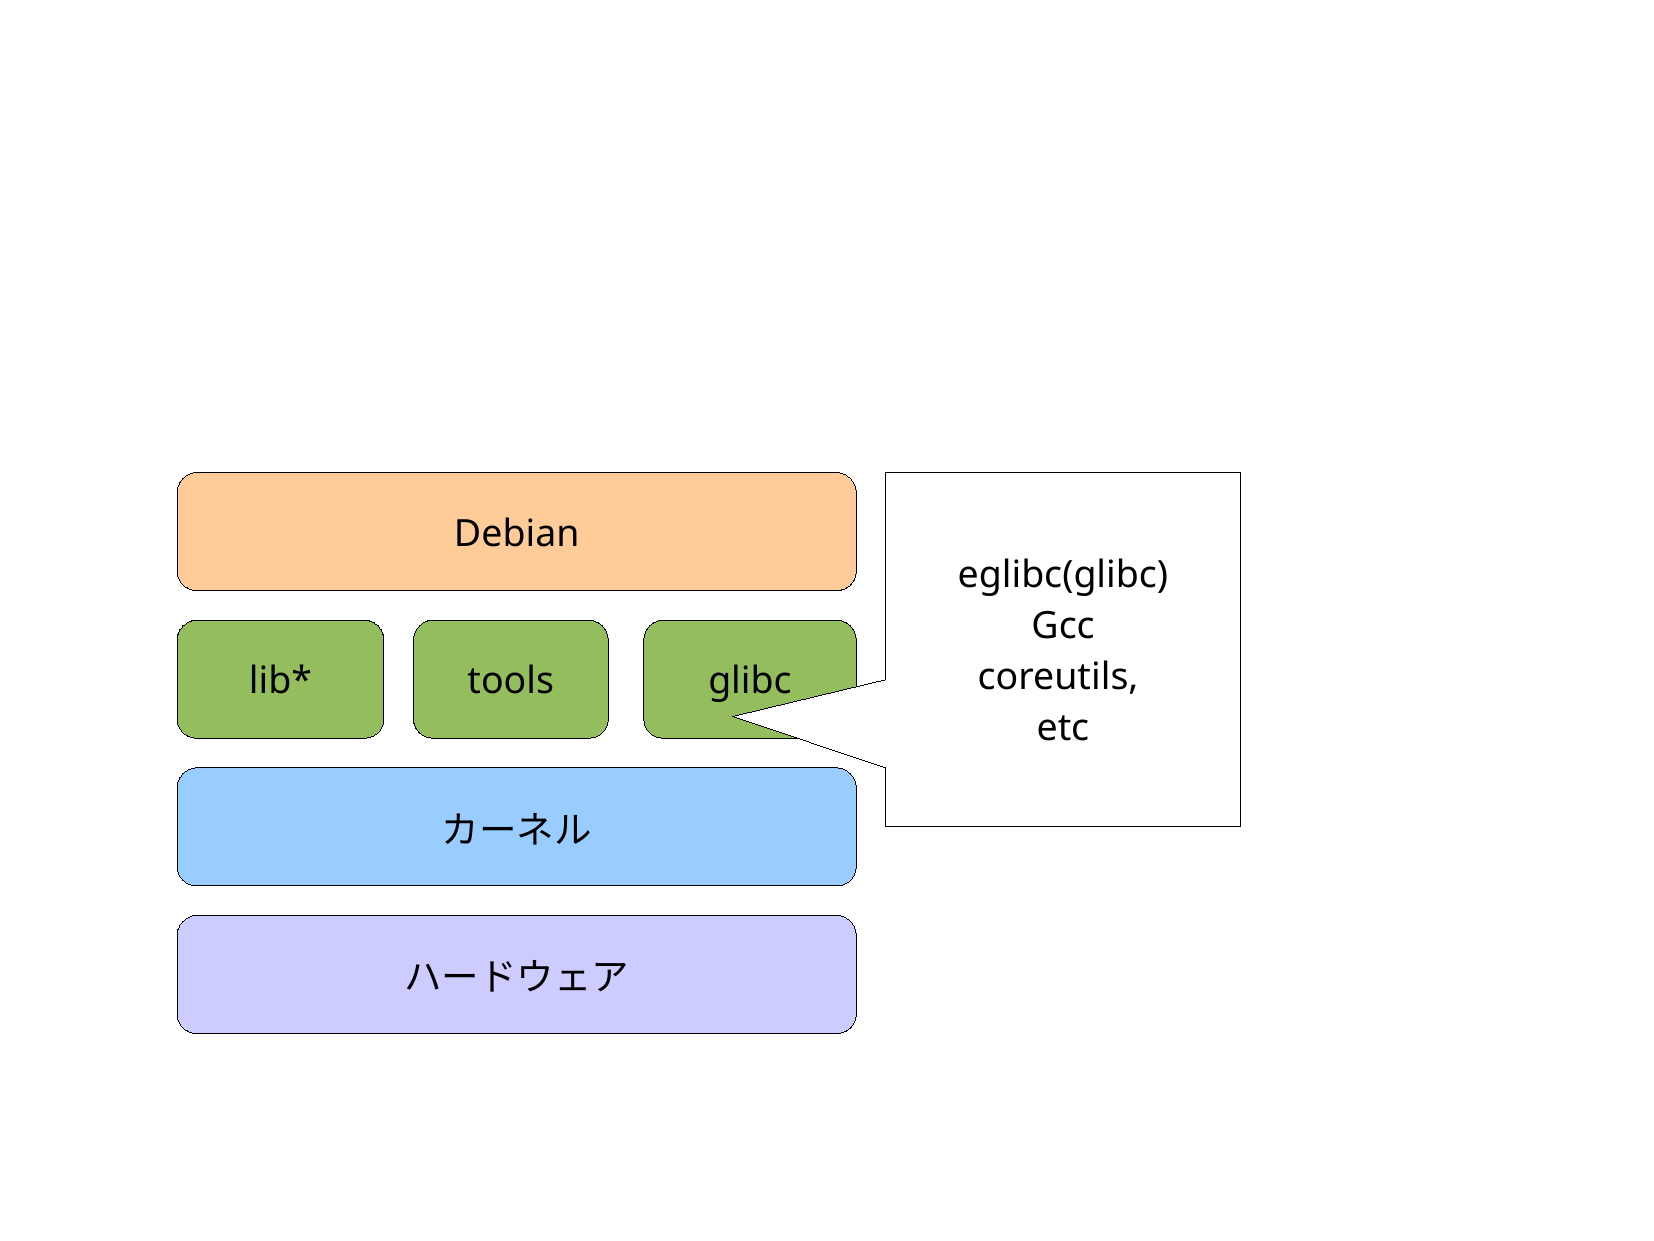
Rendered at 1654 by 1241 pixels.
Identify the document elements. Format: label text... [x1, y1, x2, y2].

text_box glibc [643, 620, 857, 739]
text_box ハードウェア [177, 915, 857, 1034]
text_box lib* [177, 620, 384, 739]
text_box tools [413, 620, 609, 739]
text_box eglibc(glibc) Gcc coreutils, etc [732, 472, 1241, 827]
text_box カーネル [177, 767, 857, 886]
text_box Debian [177, 472, 857, 591]
